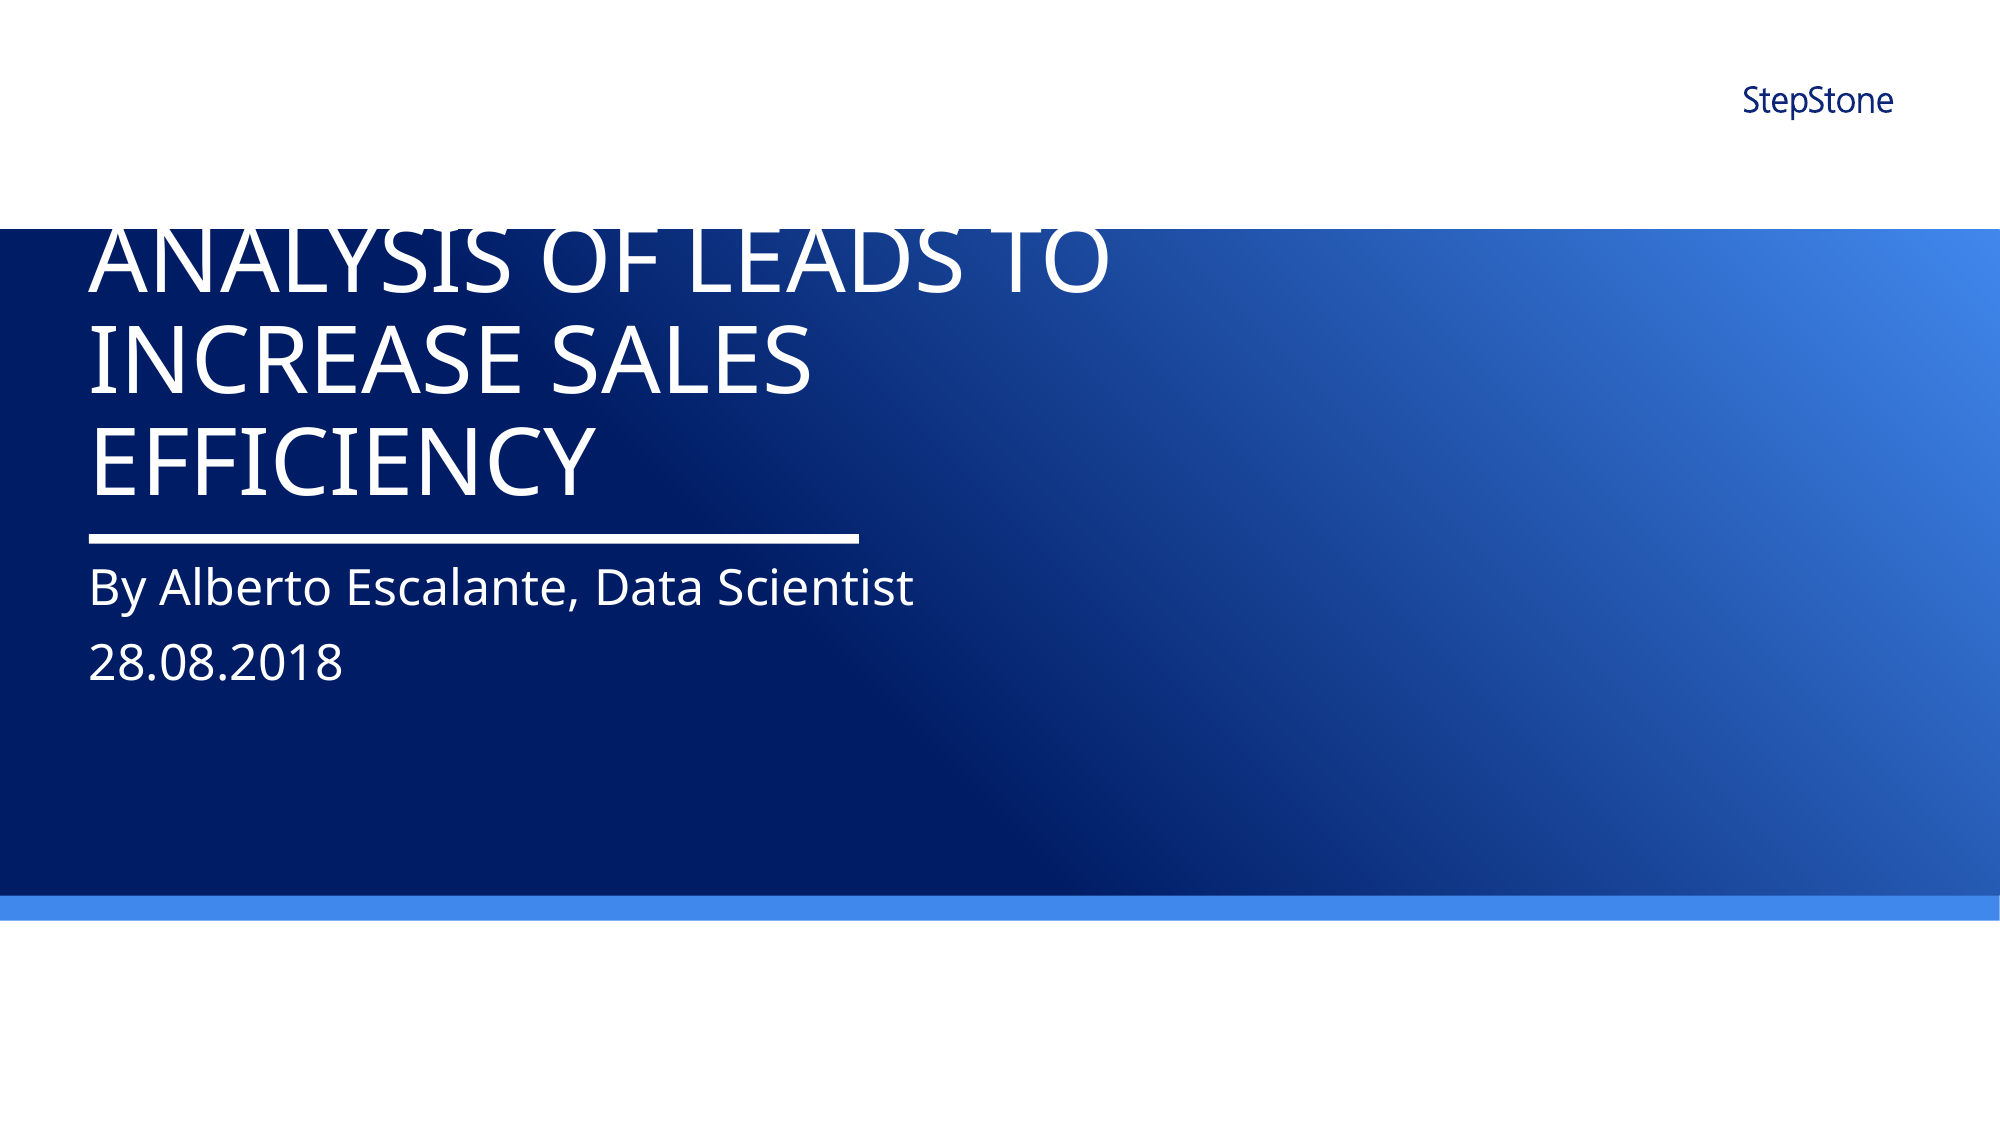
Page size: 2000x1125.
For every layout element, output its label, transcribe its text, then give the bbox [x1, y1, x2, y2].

list By Alberto Escalante, Data Scientist 28.08.2018 [88, 562, 1342, 896]
list Analysis of leads to increase sales efficiency [88, 229, 1342, 516]
